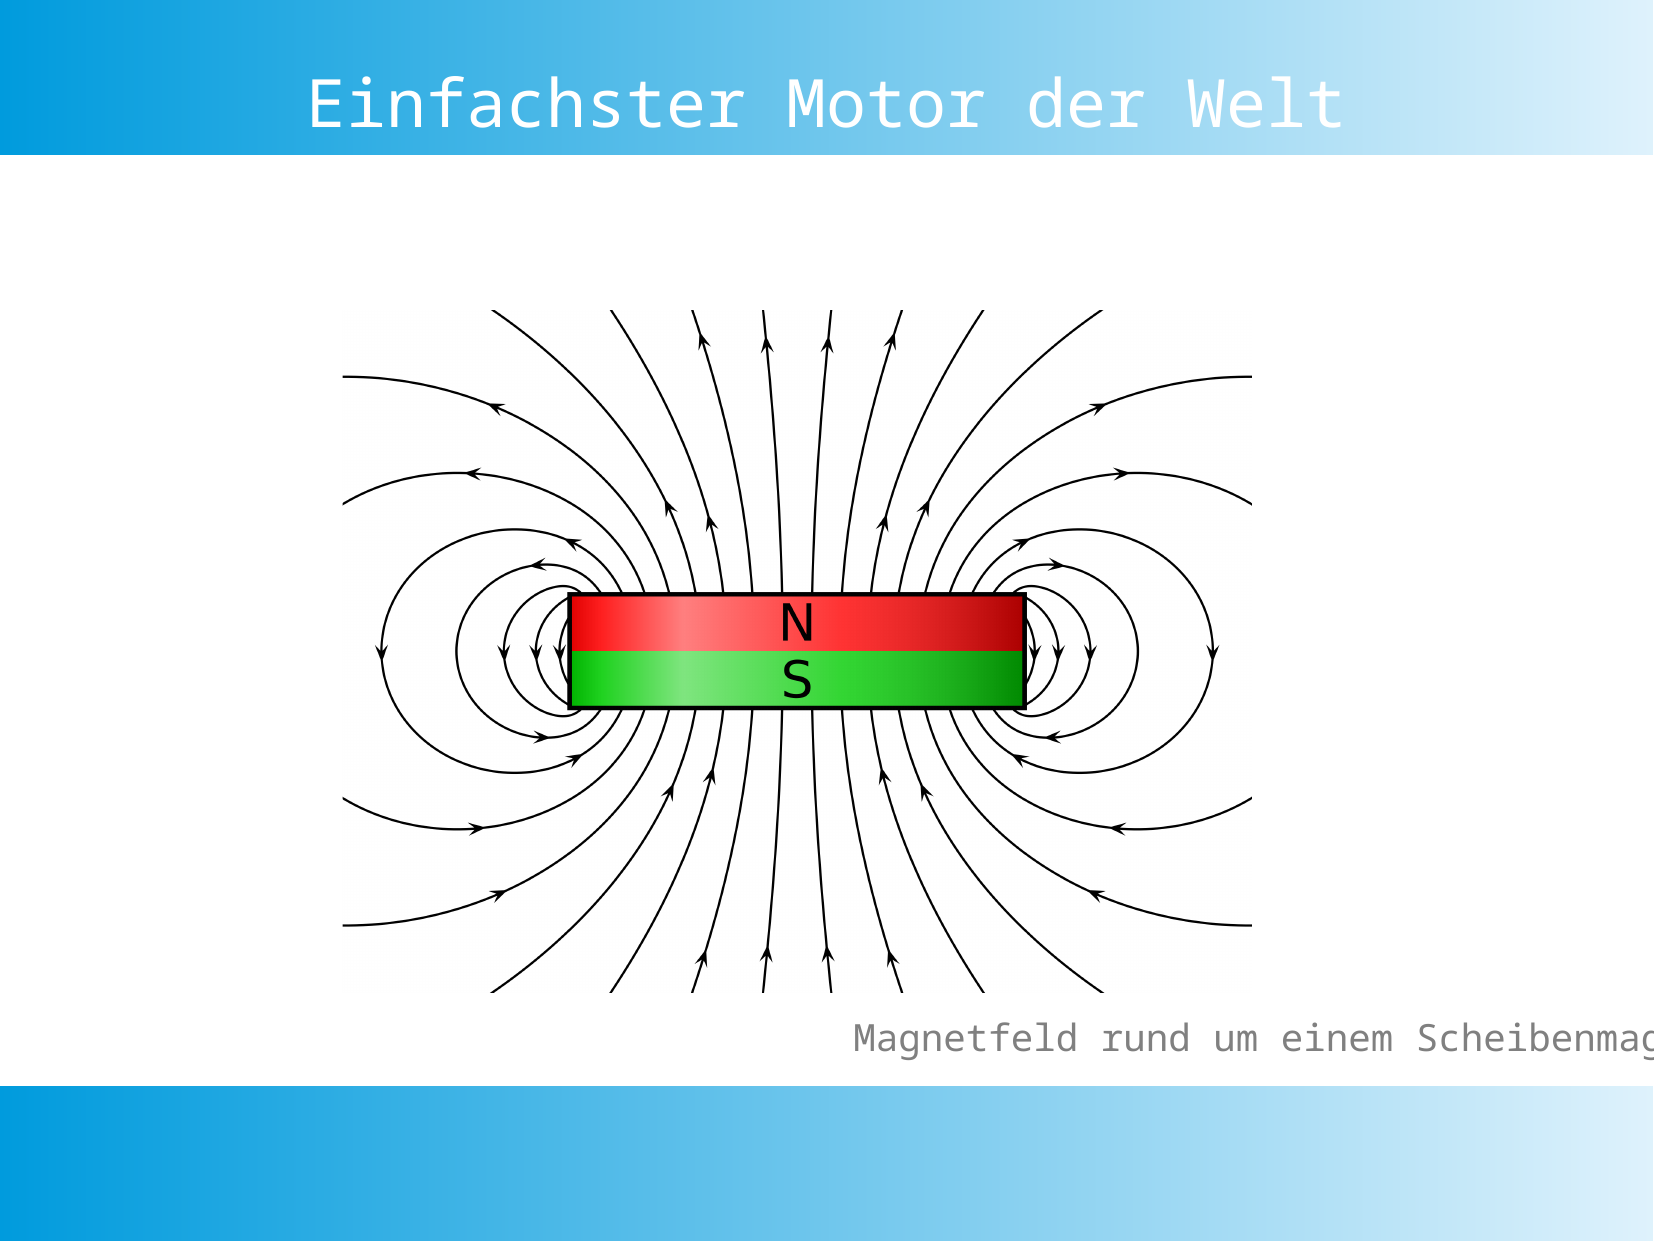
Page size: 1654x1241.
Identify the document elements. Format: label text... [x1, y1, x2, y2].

title Einfachster Motor der Welt [82, 49, 1571, 155]
text_box Magnetfeld rund um einem Scheibenmagnet [838, 1003, 1654, 1139]
picture [342, 310, 1252, 993]
